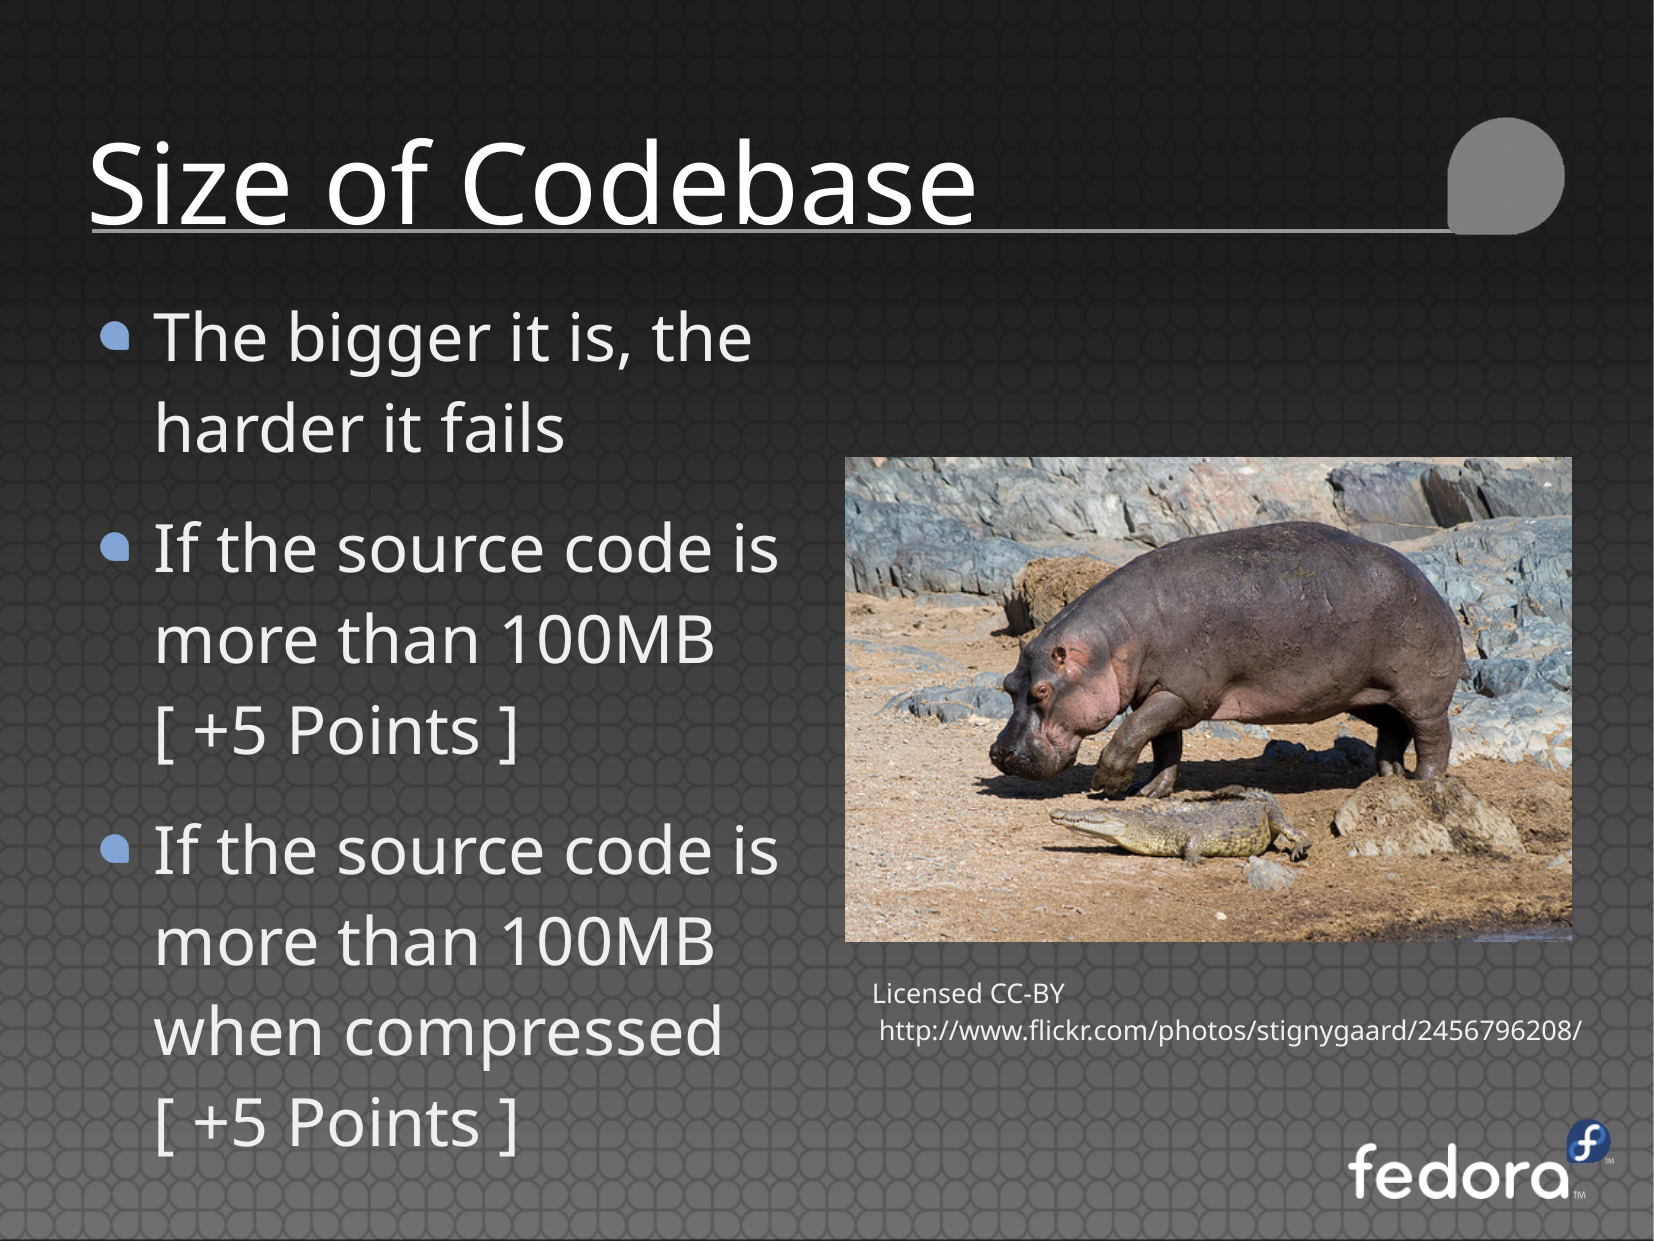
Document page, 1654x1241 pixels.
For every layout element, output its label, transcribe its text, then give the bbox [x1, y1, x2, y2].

text_box Licensed CC-BY http://www.flickr.com/photos/stignygaard/2456796208/ [870, 967, 1585, 1046]
list The bigger it is, the harder it fails If the source code is more than 100MB [ +5 Points ] If the source code is more than 100MB when compressed [ +5 Points ] [82, 290, 809, 1109]
title Size of Codebase [86, 112, 1576, 249]
picture [0, 0, 1654, 1241]
